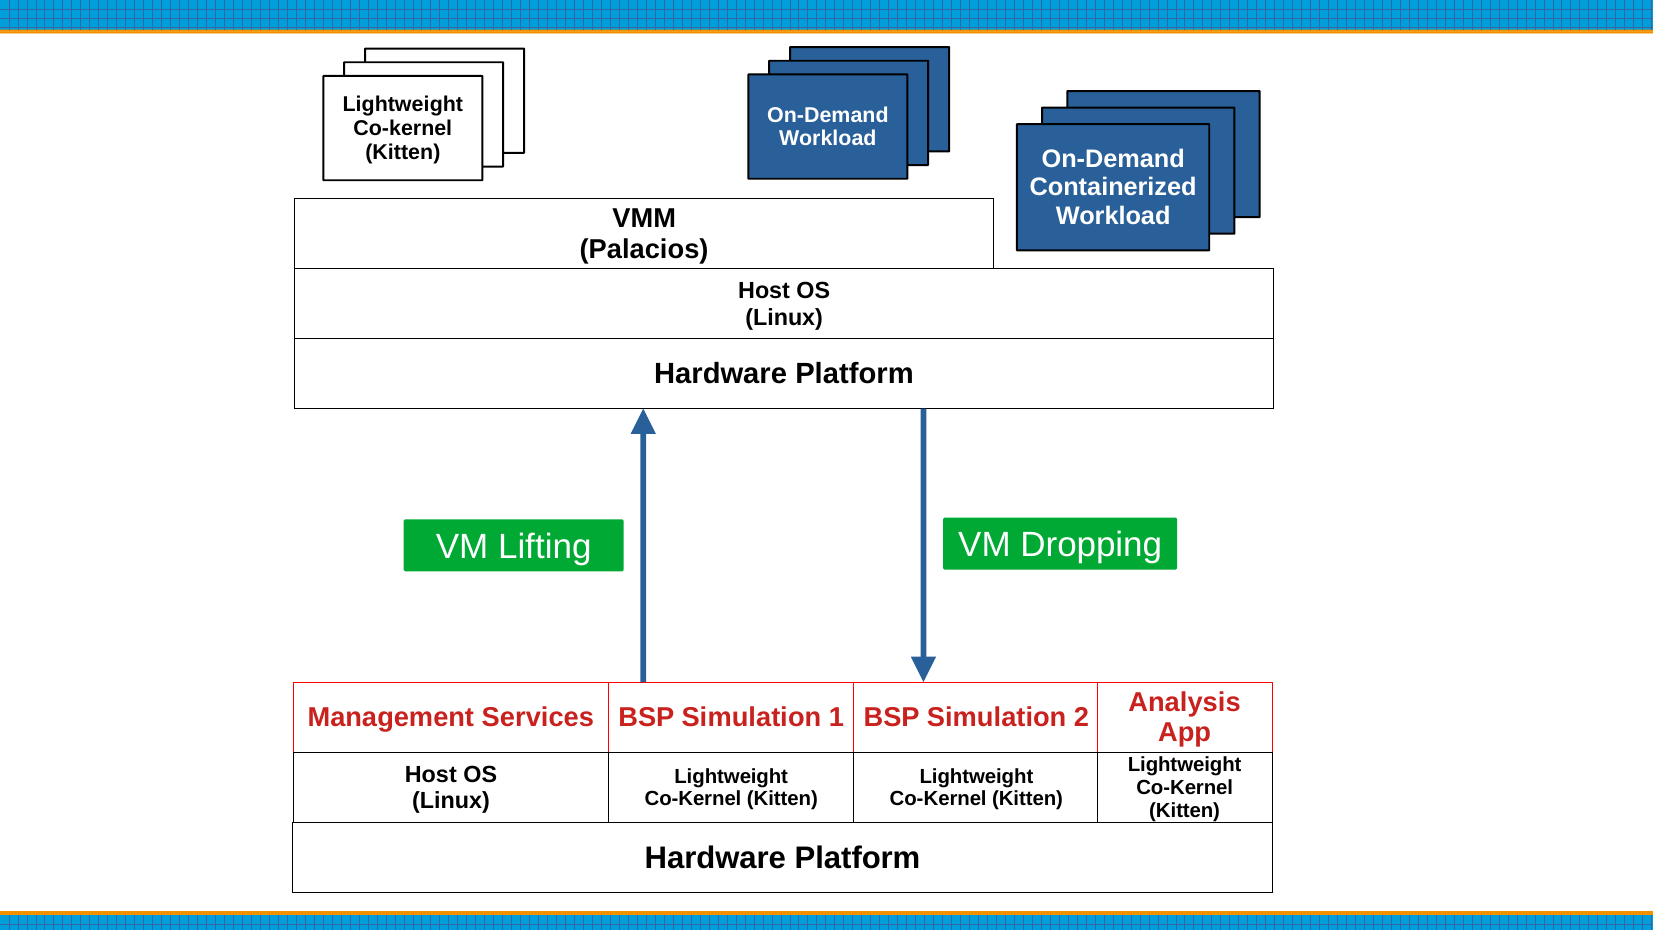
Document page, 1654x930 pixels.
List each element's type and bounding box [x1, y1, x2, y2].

picture [292, 45, 1276, 893]
